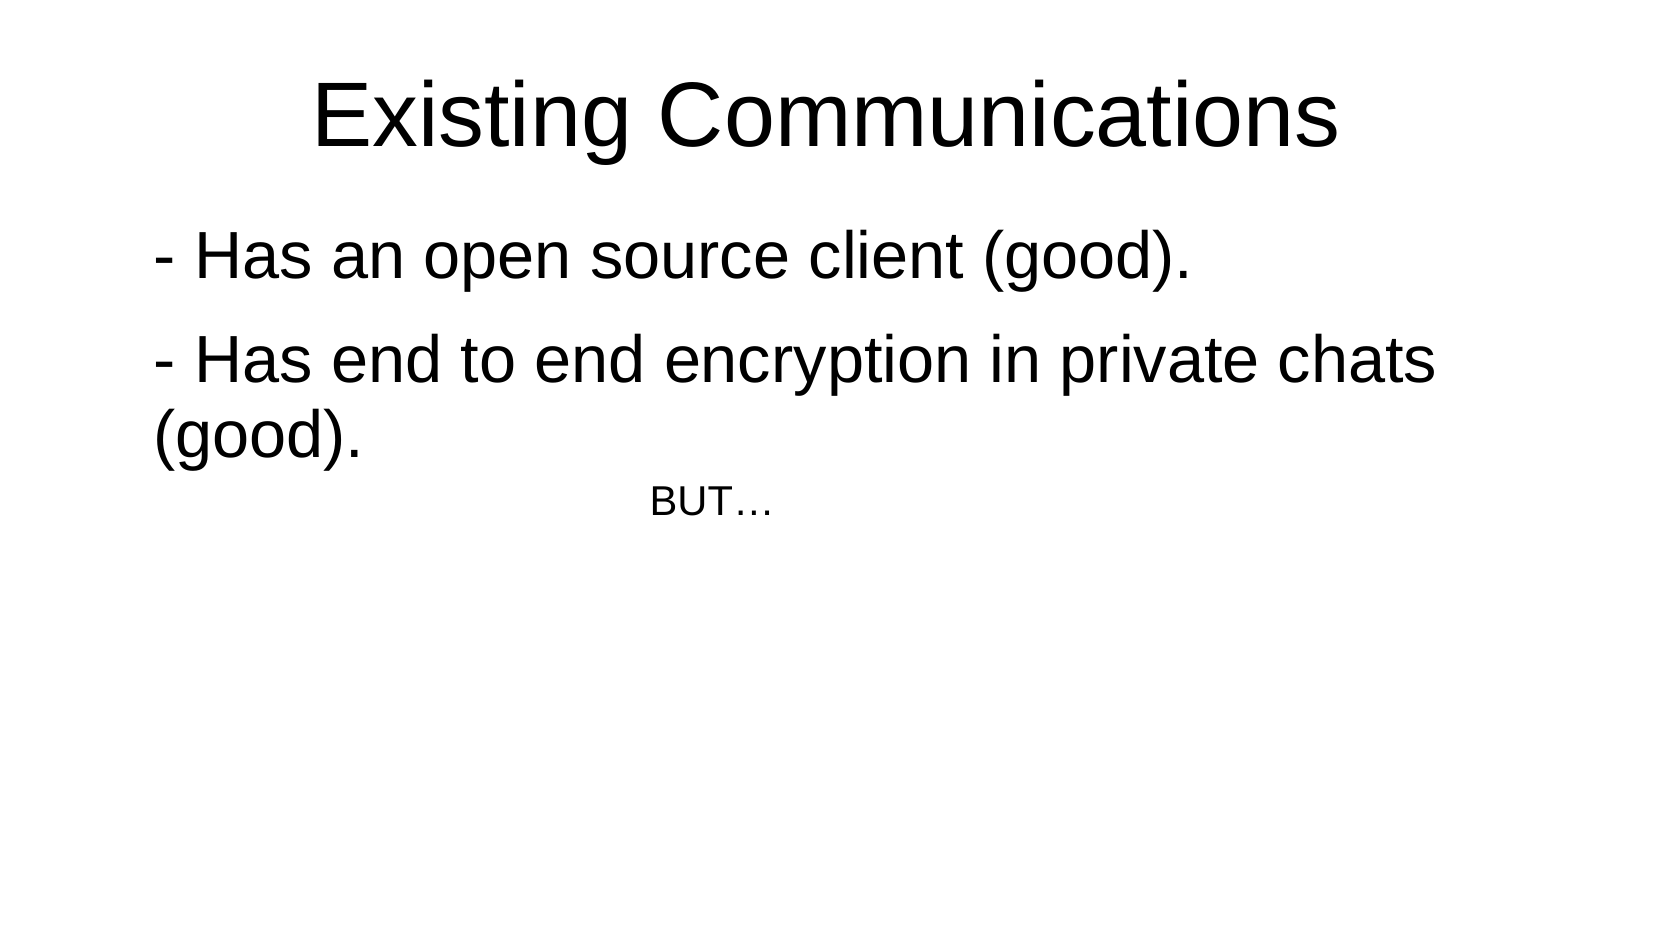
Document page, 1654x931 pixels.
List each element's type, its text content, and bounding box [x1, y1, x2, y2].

title Existing Communications [82, 37, 1571, 193]
list - Has an open source client (good). - Has end to end encryption in private chats (good). BUT… [82, 217, 1571, 757]
